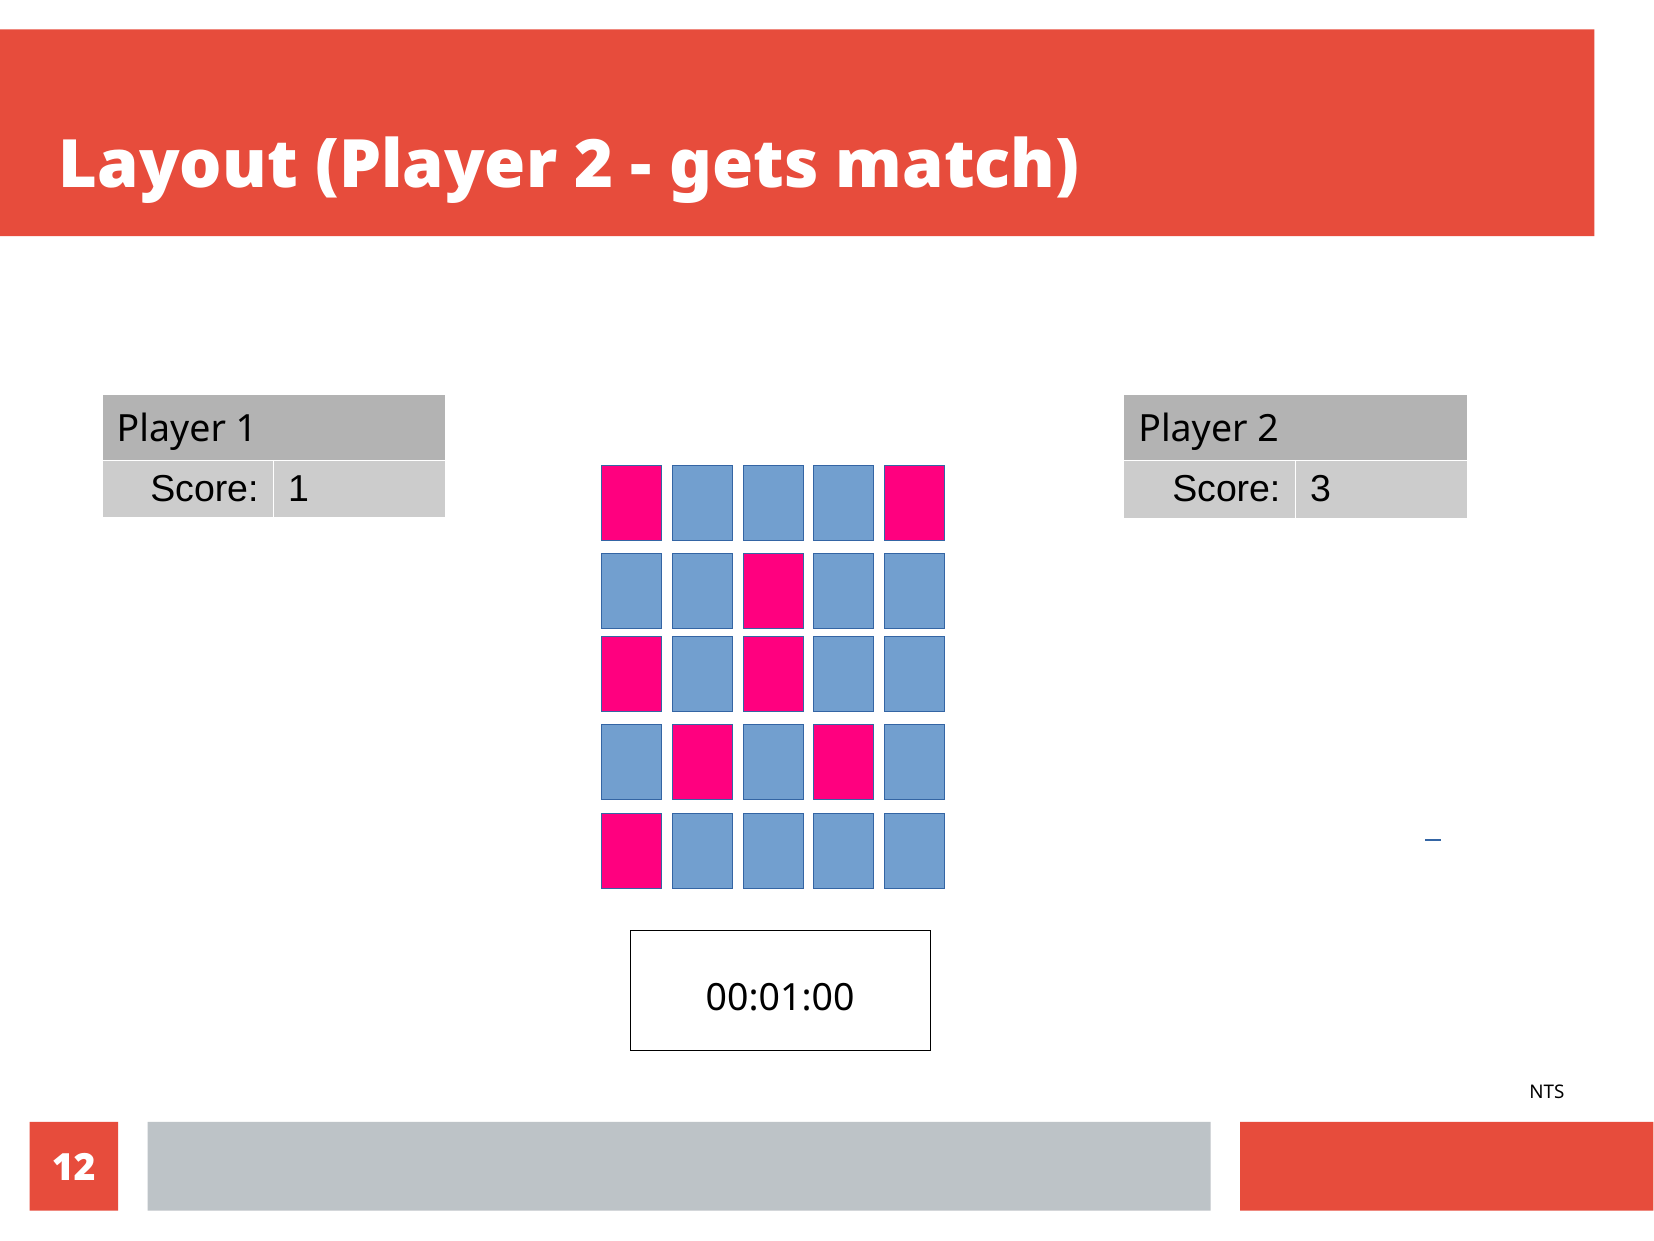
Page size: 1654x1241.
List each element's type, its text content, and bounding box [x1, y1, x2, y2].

text_box [884, 465, 945, 541]
table_header Player 2 [1124, 395, 1467, 460]
text_box [743, 813, 804, 889]
table_cell Score: [1124, 461, 1295, 518]
text_box 00:01:00 [630, 963, 931, 1024]
text_box [601, 813, 662, 889]
text_box [630, 930, 931, 963]
text_box [884, 813, 945, 889]
text_box [672, 813, 733, 889]
text_box [601, 553, 662, 629]
text_box [672, 553, 733, 629]
text_box [884, 553, 945, 629]
text_box [813, 636, 874, 712]
text_box [813, 465, 874, 541]
table_cell 1 [274, 461, 445, 517]
table_header Player 1 [103, 395, 445, 460]
text_box [743, 724, 804, 800]
text_box [813, 553, 874, 629]
text_box [743, 636, 804, 712]
table_cell 3 [1296, 461, 1467, 518]
text_box [601, 636, 662, 712]
text_box [743, 465, 804, 541]
text_box [601, 724, 662, 800]
text_box [672, 724, 733, 800]
title Layout (Player 2 - gets match) [59, 58, 1595, 207]
text_box [672, 636, 733, 712]
text_box [601, 465, 662, 541]
text_box [743, 553, 804, 629]
text_box [813, 813, 874, 889]
text_box [884, 636, 945, 712]
text_box [672, 465, 733, 541]
text_box [630, 1024, 931, 1051]
text_box NTS [1514, 1070, 1635, 1108]
table_cell Score: [103, 461, 273, 517]
text_box [813, 724, 874, 800]
text_box [884, 724, 945, 800]
